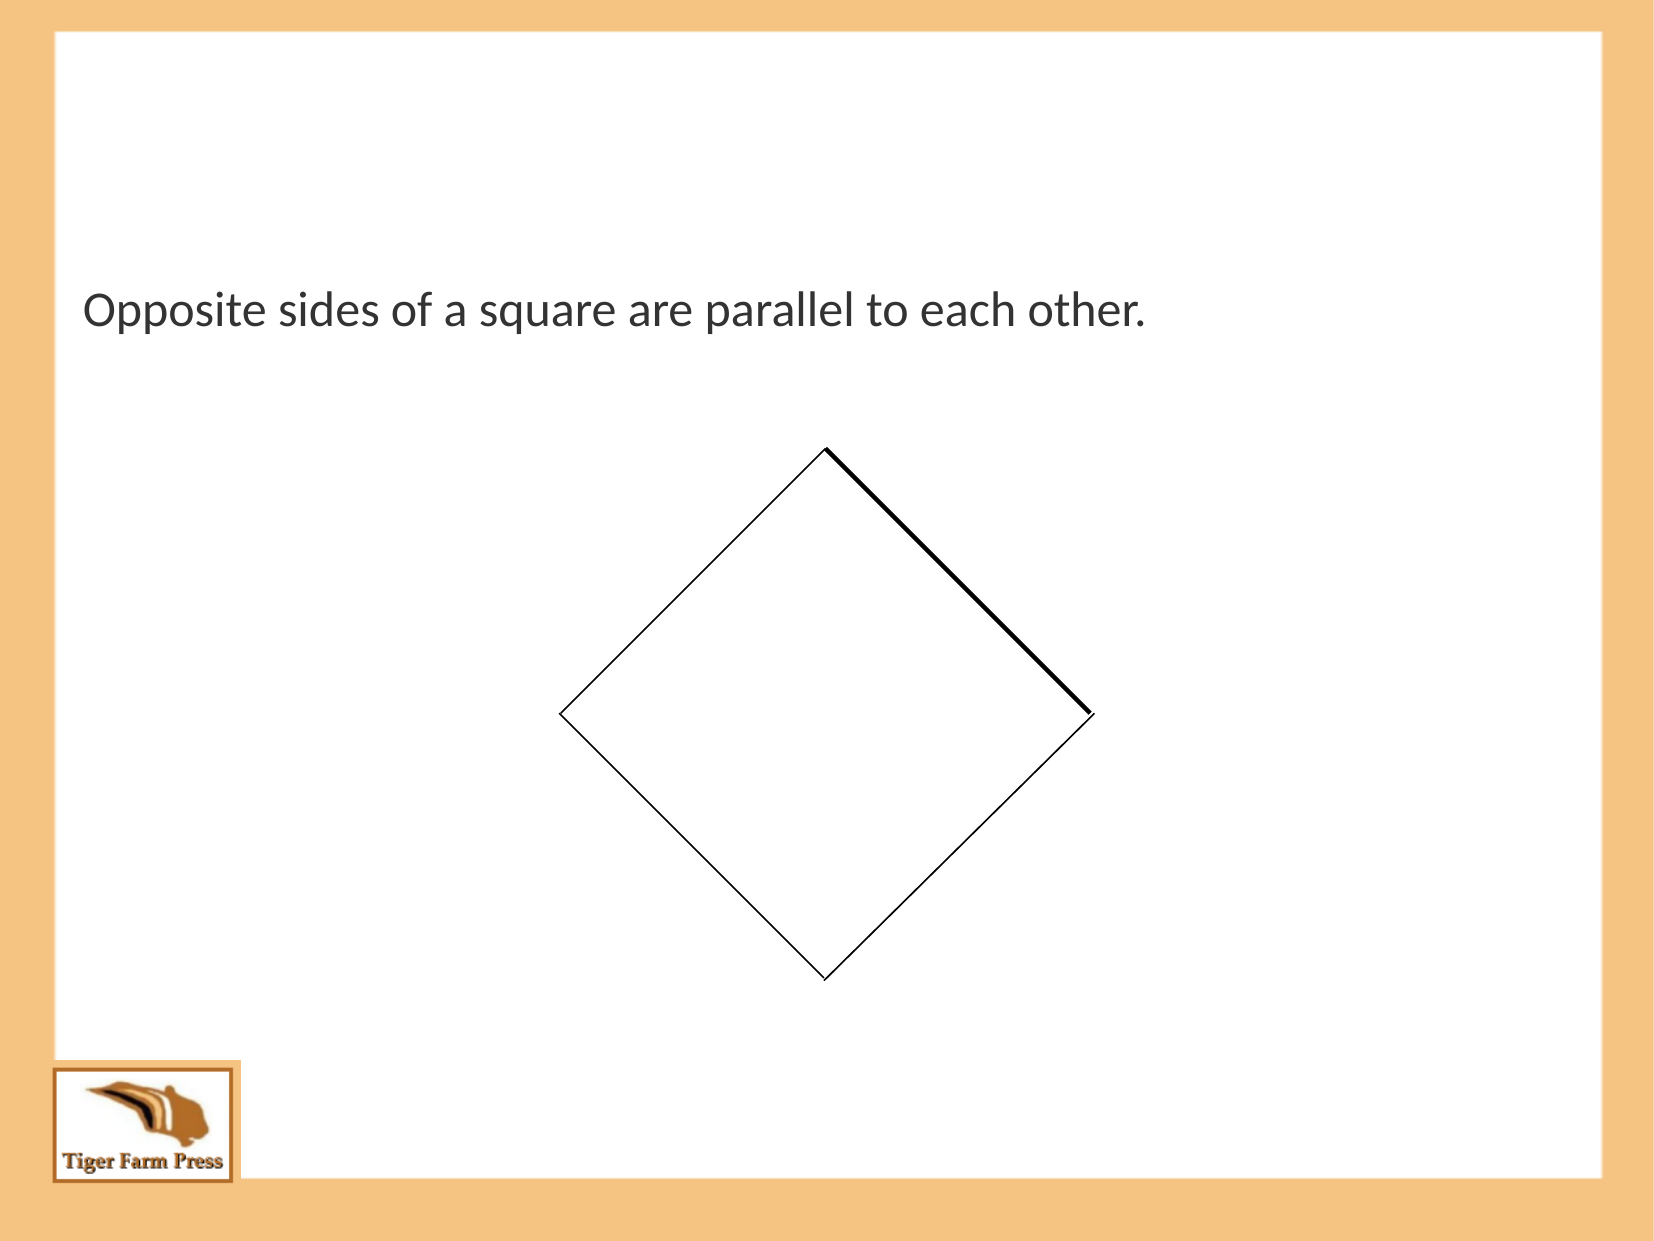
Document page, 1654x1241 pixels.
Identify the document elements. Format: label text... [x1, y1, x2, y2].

picture [0, 0, 1654, 1241]
list Opposite sides of a square are parallel to each other. [82, 290, 1572, 1109]
